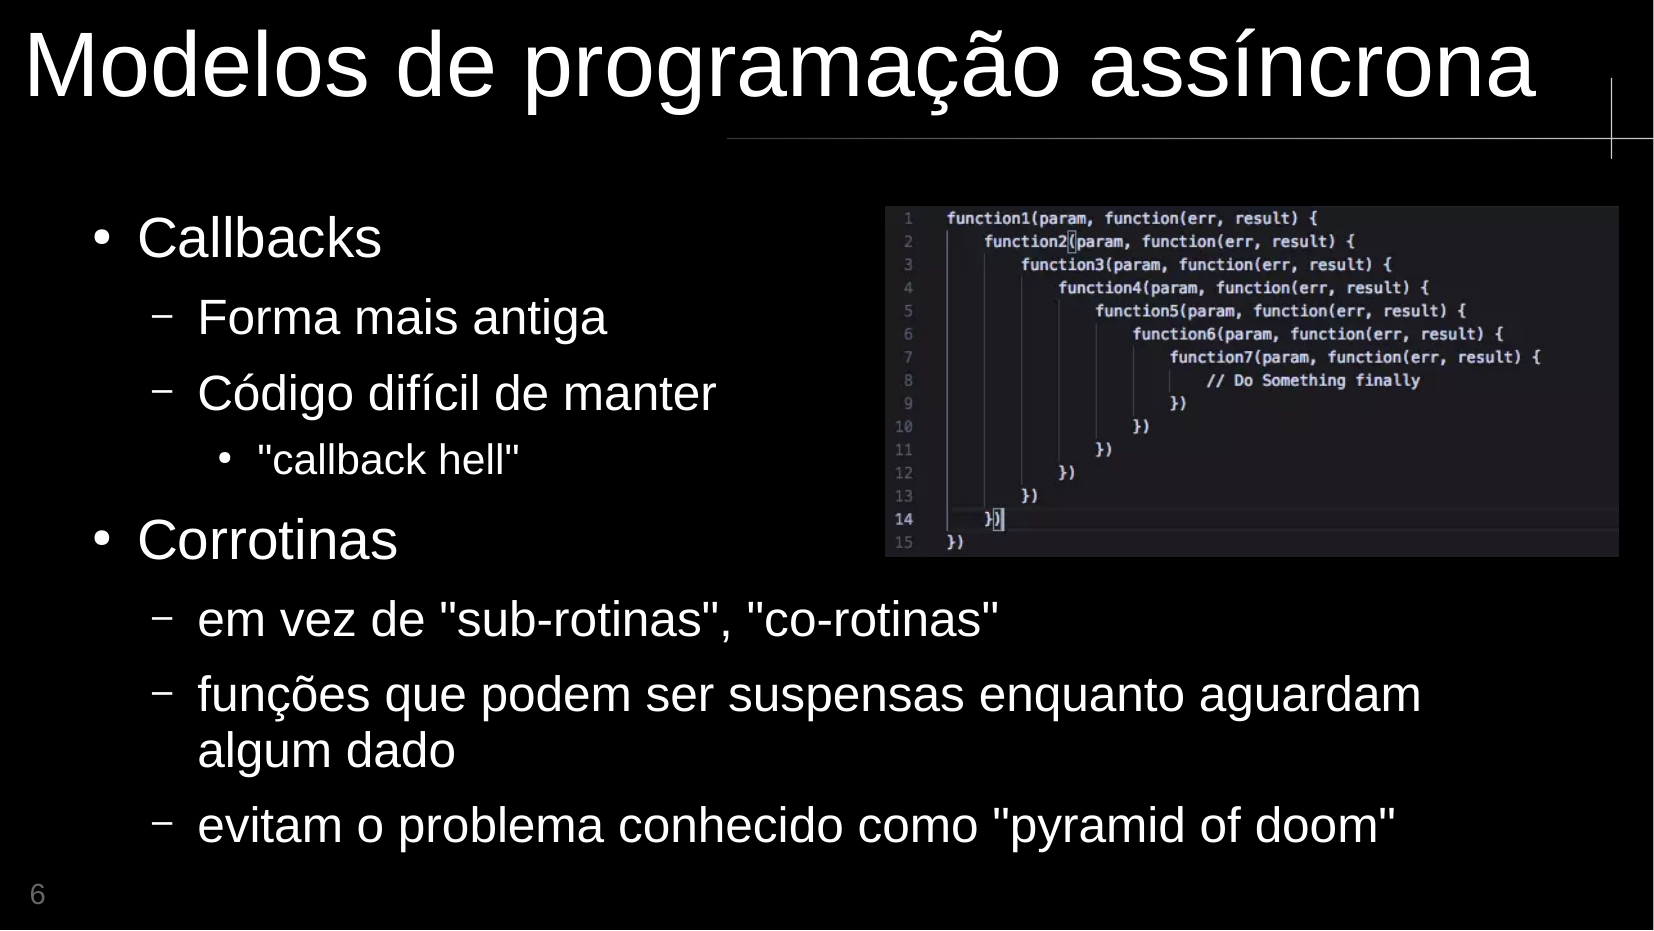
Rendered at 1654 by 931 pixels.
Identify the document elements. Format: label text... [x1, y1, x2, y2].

list Callbacks Forma mais antiga Código difícil de manter "callback hell" Corrotinas em vez de "sub-rotinas", "co-rotinas" funções que podem ser suspensas enquanto aguardam algum dado evitam o problema conhecido como "pyramid of doom" [76, 206, 1565, 857]
picture [885, 206, 1619, 557]
title Modelos de programação assíncrona [23, 11, 1589, 119]
